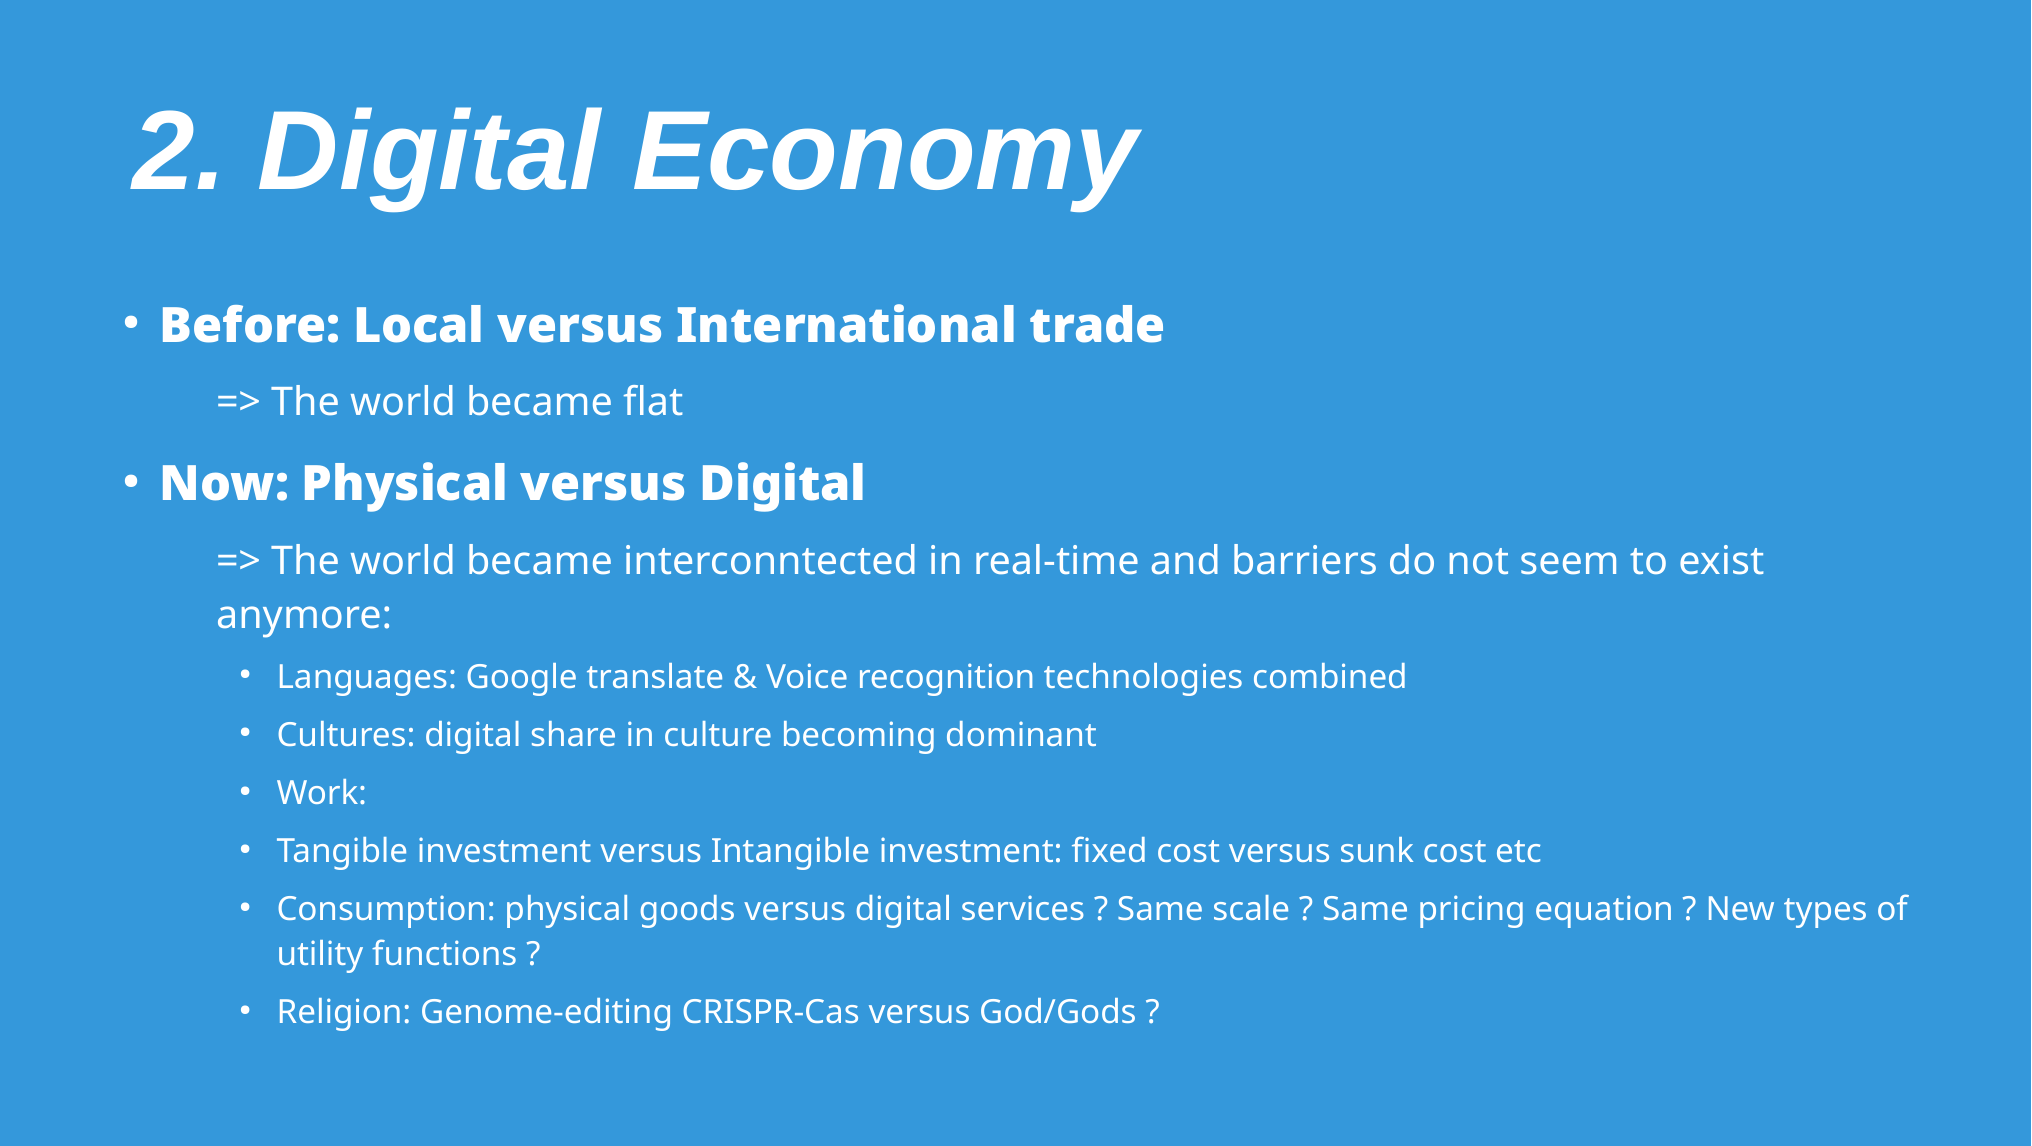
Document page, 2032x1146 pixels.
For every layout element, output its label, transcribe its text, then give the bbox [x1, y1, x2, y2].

title 2. Digital Economy [101, 54, 1930, 246]
list Before: Local versus International trade => The world became flat Now: Physical versus Digital => The world became interconntected in real-time and barriers do not seem to exist anymore: Languages: Google translate & Voice recognition technologies combined Cultures: digital share in culture becoming dominant Work: Tangible investment versus Intangible investment: fixed cost versus sunk cost etc Consumption: physical goods versus digital services ? Same scale ? Same pricing equation ? New types of utility functions ? Religion: Genome-editing CRISPR-Cas versus God/Gods ? [108, 290, 1938, 1037]
